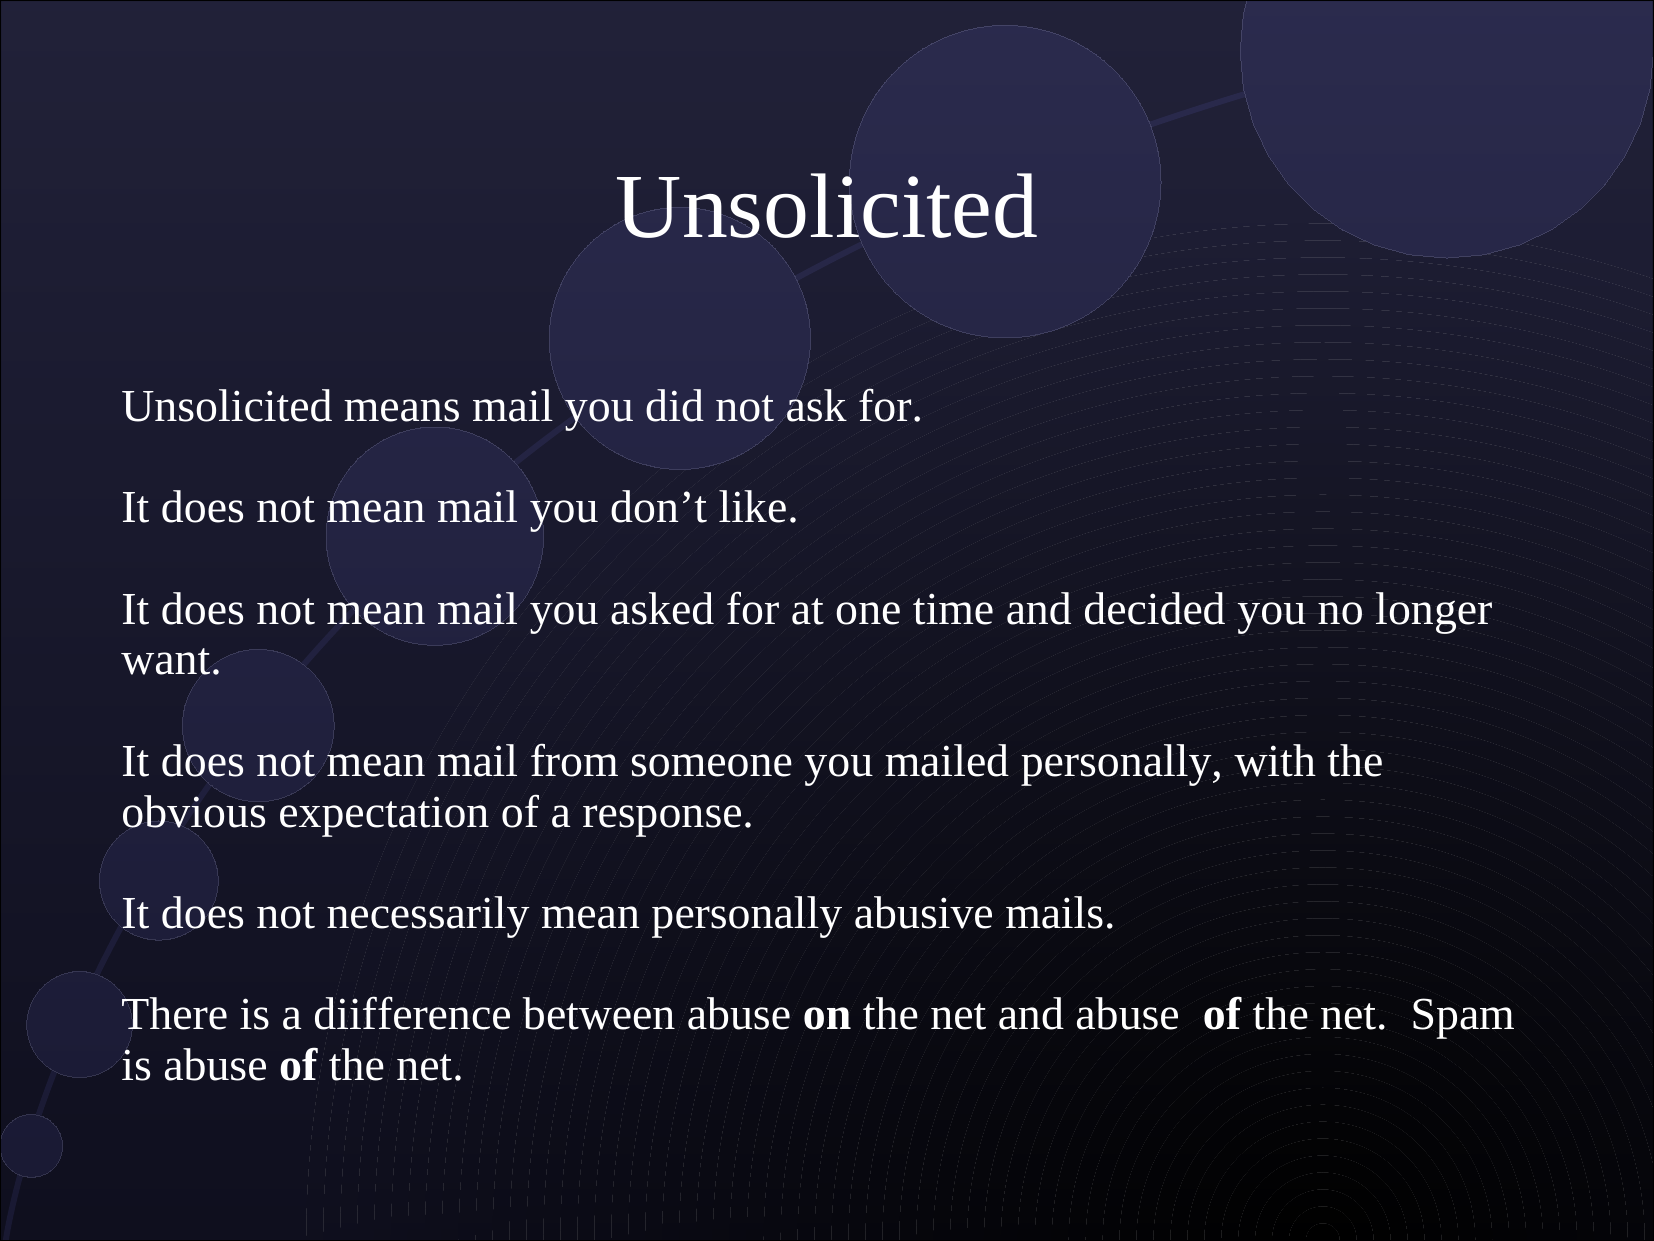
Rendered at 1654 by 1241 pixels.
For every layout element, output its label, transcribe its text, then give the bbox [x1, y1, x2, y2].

title Unsolicited [121, 102, 1534, 311]
subtitle Unsolicited means mail you did not ask for. It does not mean mail you don’t like. It does not mean mail you asked for at one time and decided you no longer want. It does not mean mail from someone you mailed personally, with the obvious expectation of a response. It does not necessarily mean personally abusive mails. There is a diifference between abuse on the net and abuse of the net. Spam is abuse of the net. [121, 344, 1534, 1127]
